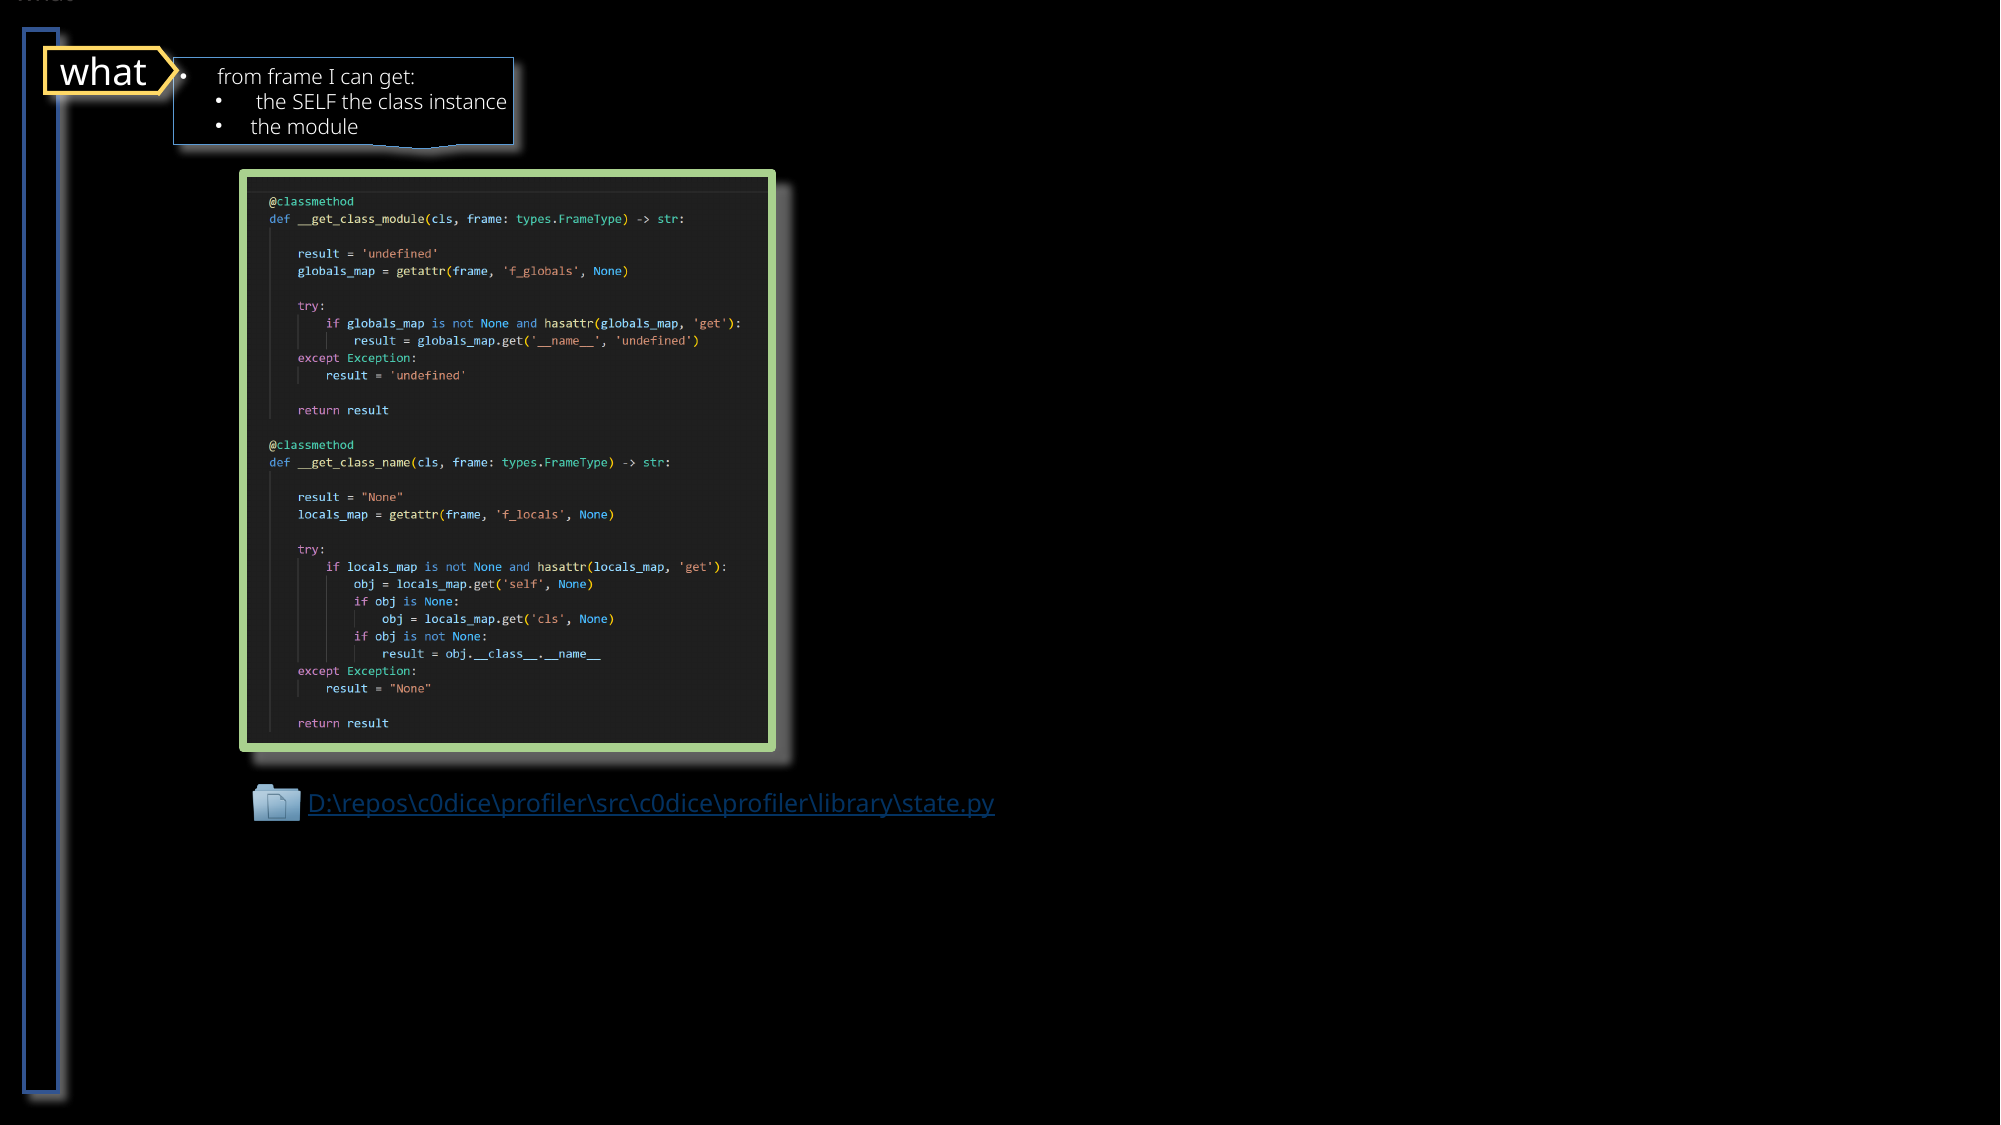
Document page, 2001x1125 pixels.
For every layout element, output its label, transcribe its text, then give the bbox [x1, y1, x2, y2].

text_box what [45, 47, 177, 94]
text_box D:\repos\c0dice\profiler\src\c0dice\profiler\library\state.py [307, 787, 996, 822]
text_box from frame I can get: the SELF the class instance the module [173, 57, 514, 149]
text_box [23, 29, 58, 1093]
picture [252, 777, 301, 827]
picture [246, 177, 768, 744]
